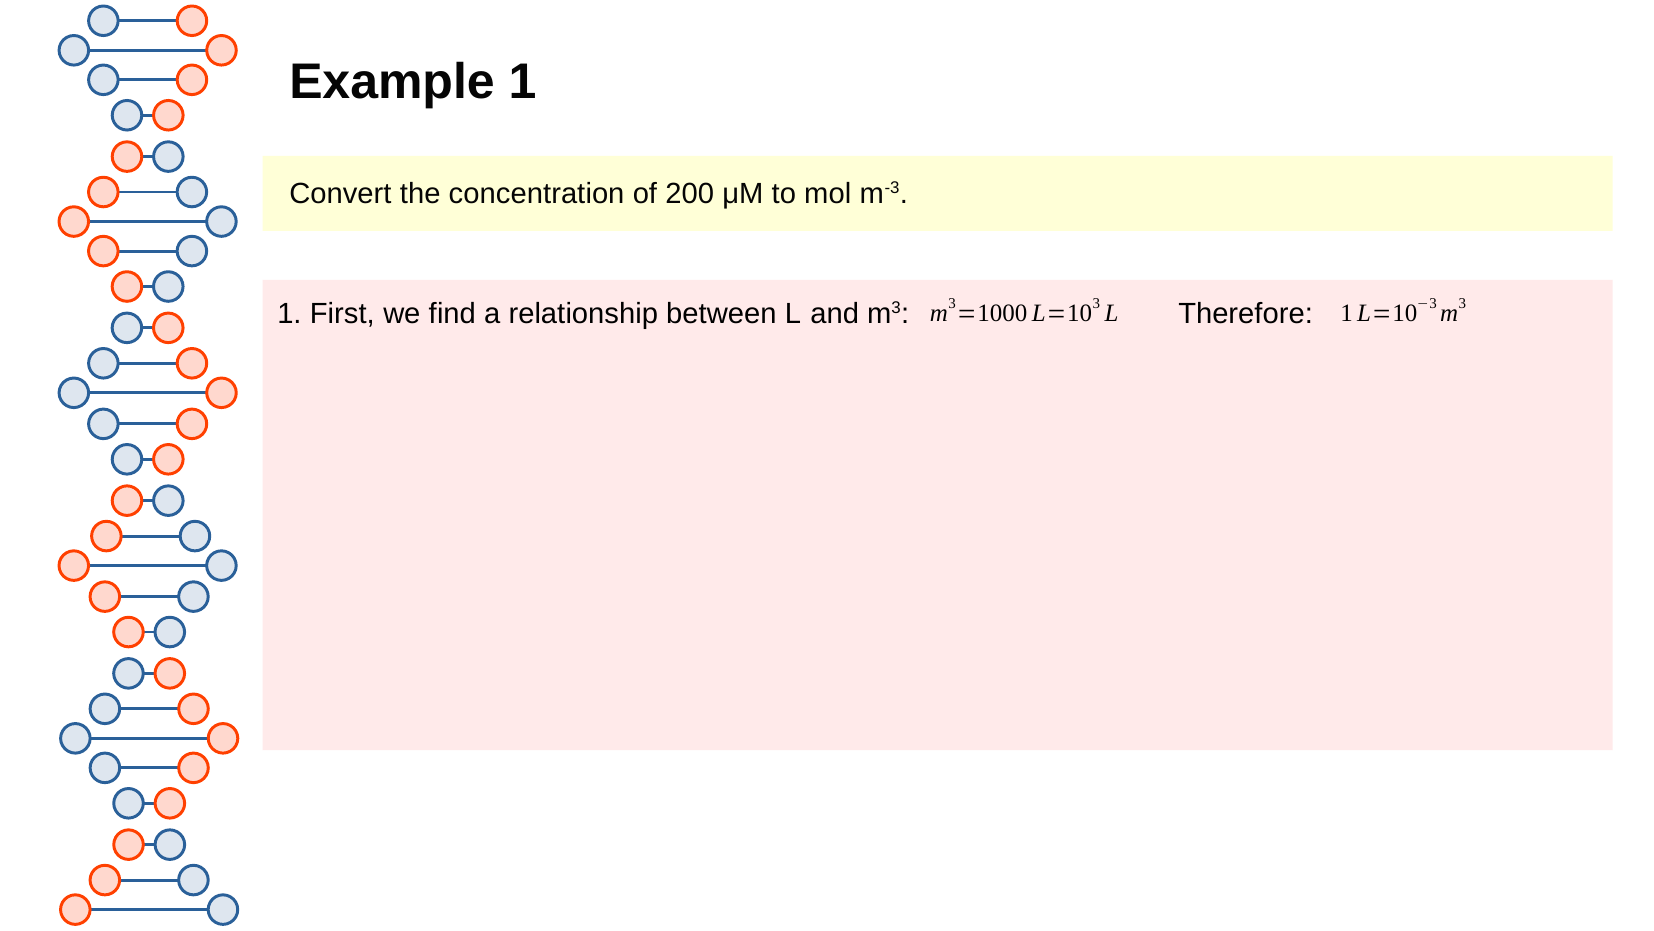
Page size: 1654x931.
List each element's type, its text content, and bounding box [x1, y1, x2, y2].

title Example 1 [289, 43, 620, 119]
text_box 1. First, we find a relationship between L and m3: [262, 289, 923, 338]
list Convert the concentration of 200 μM to mol m-3. [289, 177, 1538, 226]
text_box Therefore: [1163, 289, 1329, 338]
chart [1340, 295, 1467, 327]
text_box [262, 155, 1613, 231]
text_box [262, 279, 1613, 751]
chart [929, 295, 1119, 327]
